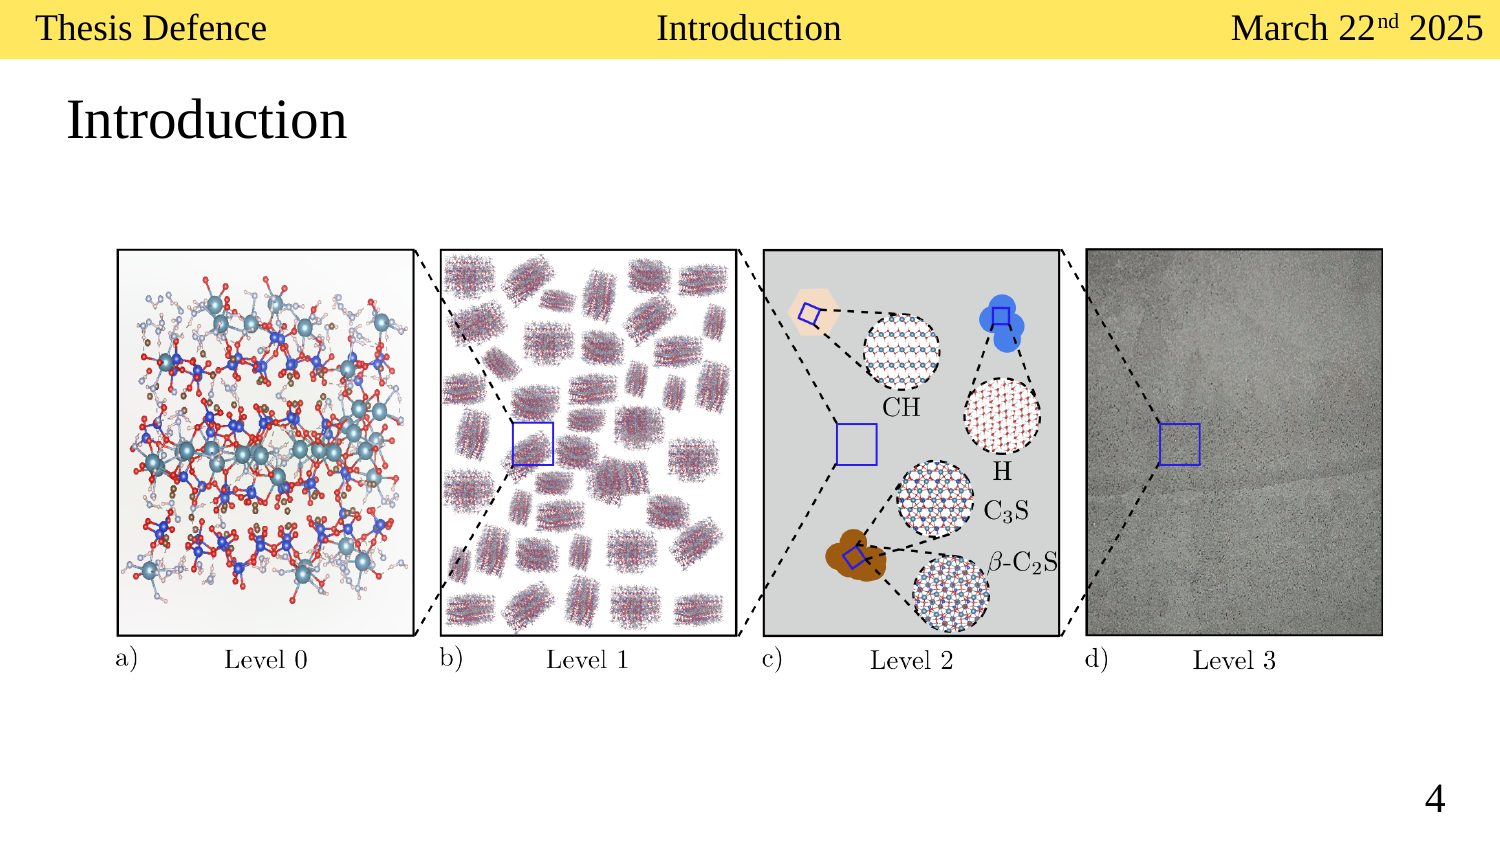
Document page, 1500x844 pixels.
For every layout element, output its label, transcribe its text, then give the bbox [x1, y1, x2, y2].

text_box Thesis Defence Introduction March 22nd 2025 [0, 0, 1500, 60]
title Introduction [51, 72, 1449, 167]
list [51, 189, 1449, 750]
picture [116, 247, 1383, 673]
